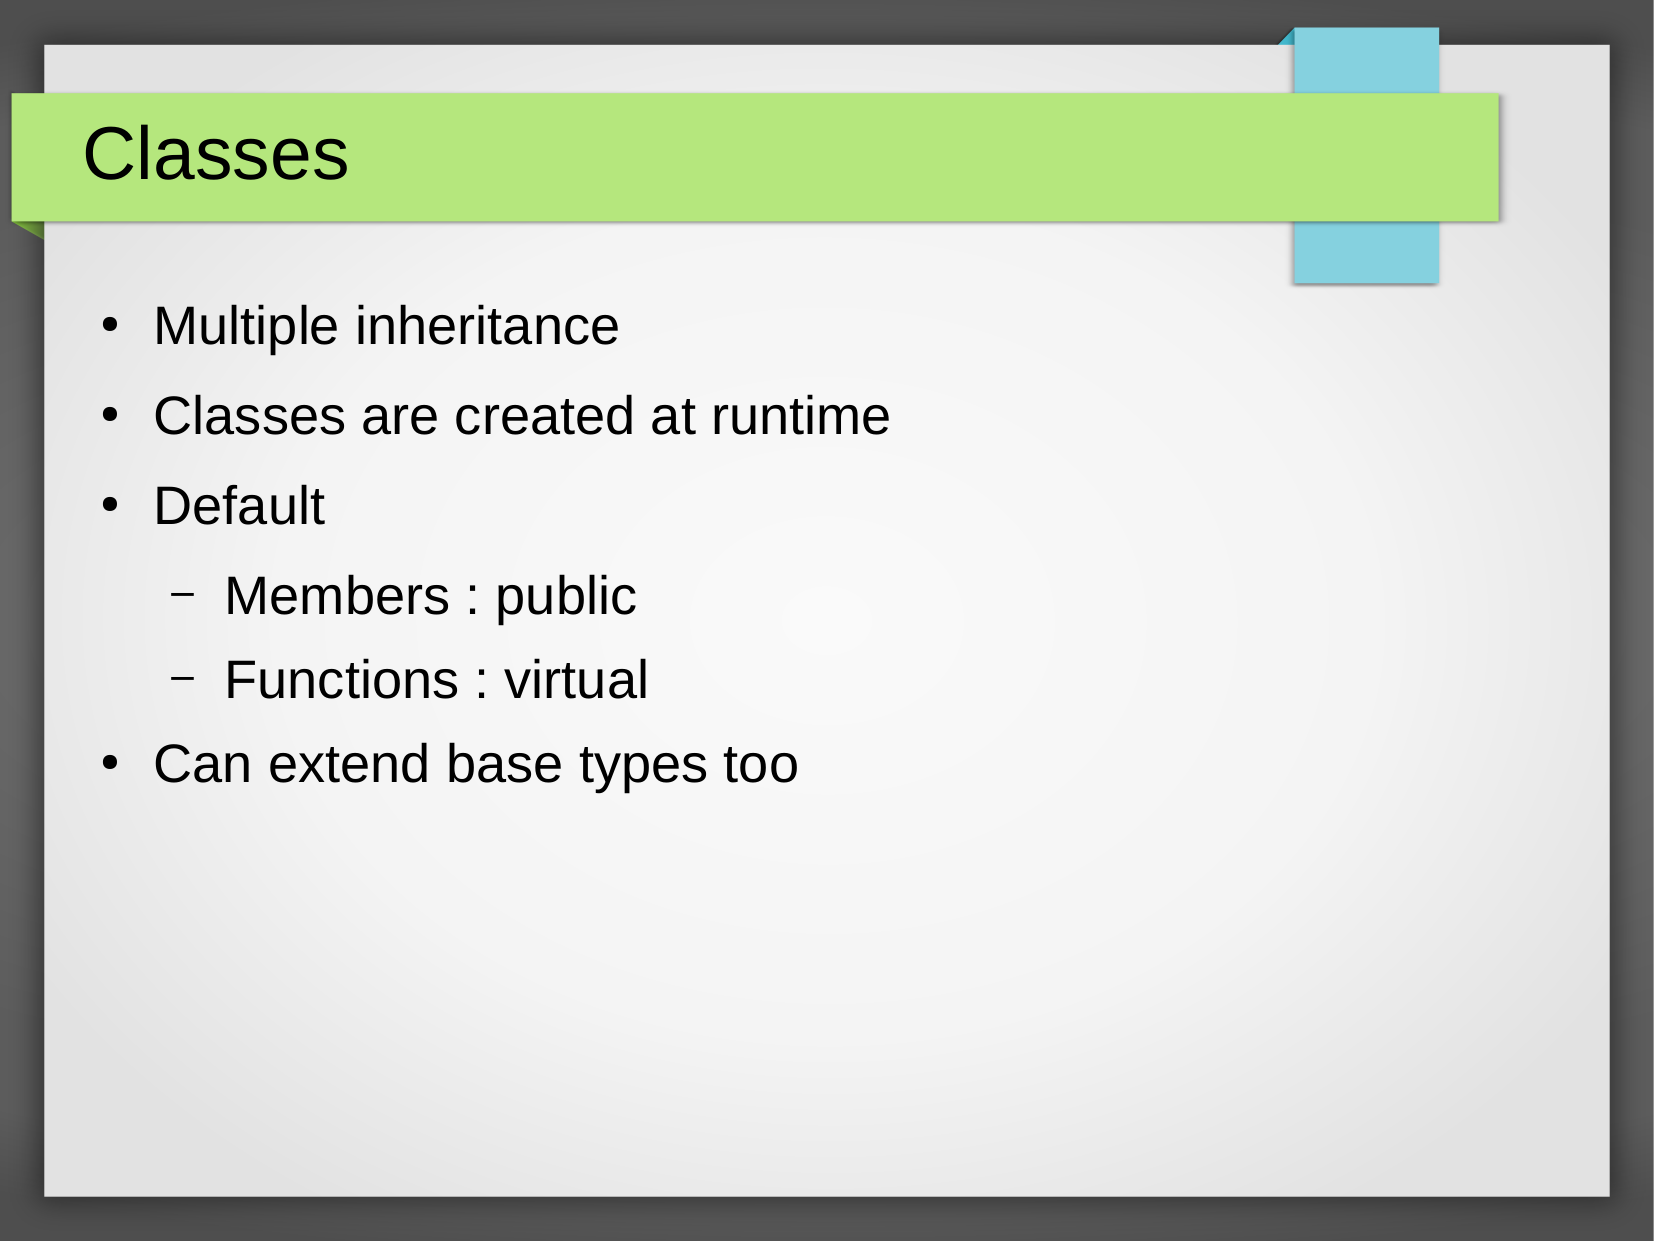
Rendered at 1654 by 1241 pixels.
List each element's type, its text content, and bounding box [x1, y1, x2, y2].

picture [0, 0, 1654, 1241]
list Multiple inheritance Classes are created at runtime Default Members : public Functions : virtual Can extend base types too [82, 295, 1571, 1015]
title Classes [82, 94, 1264, 213]
